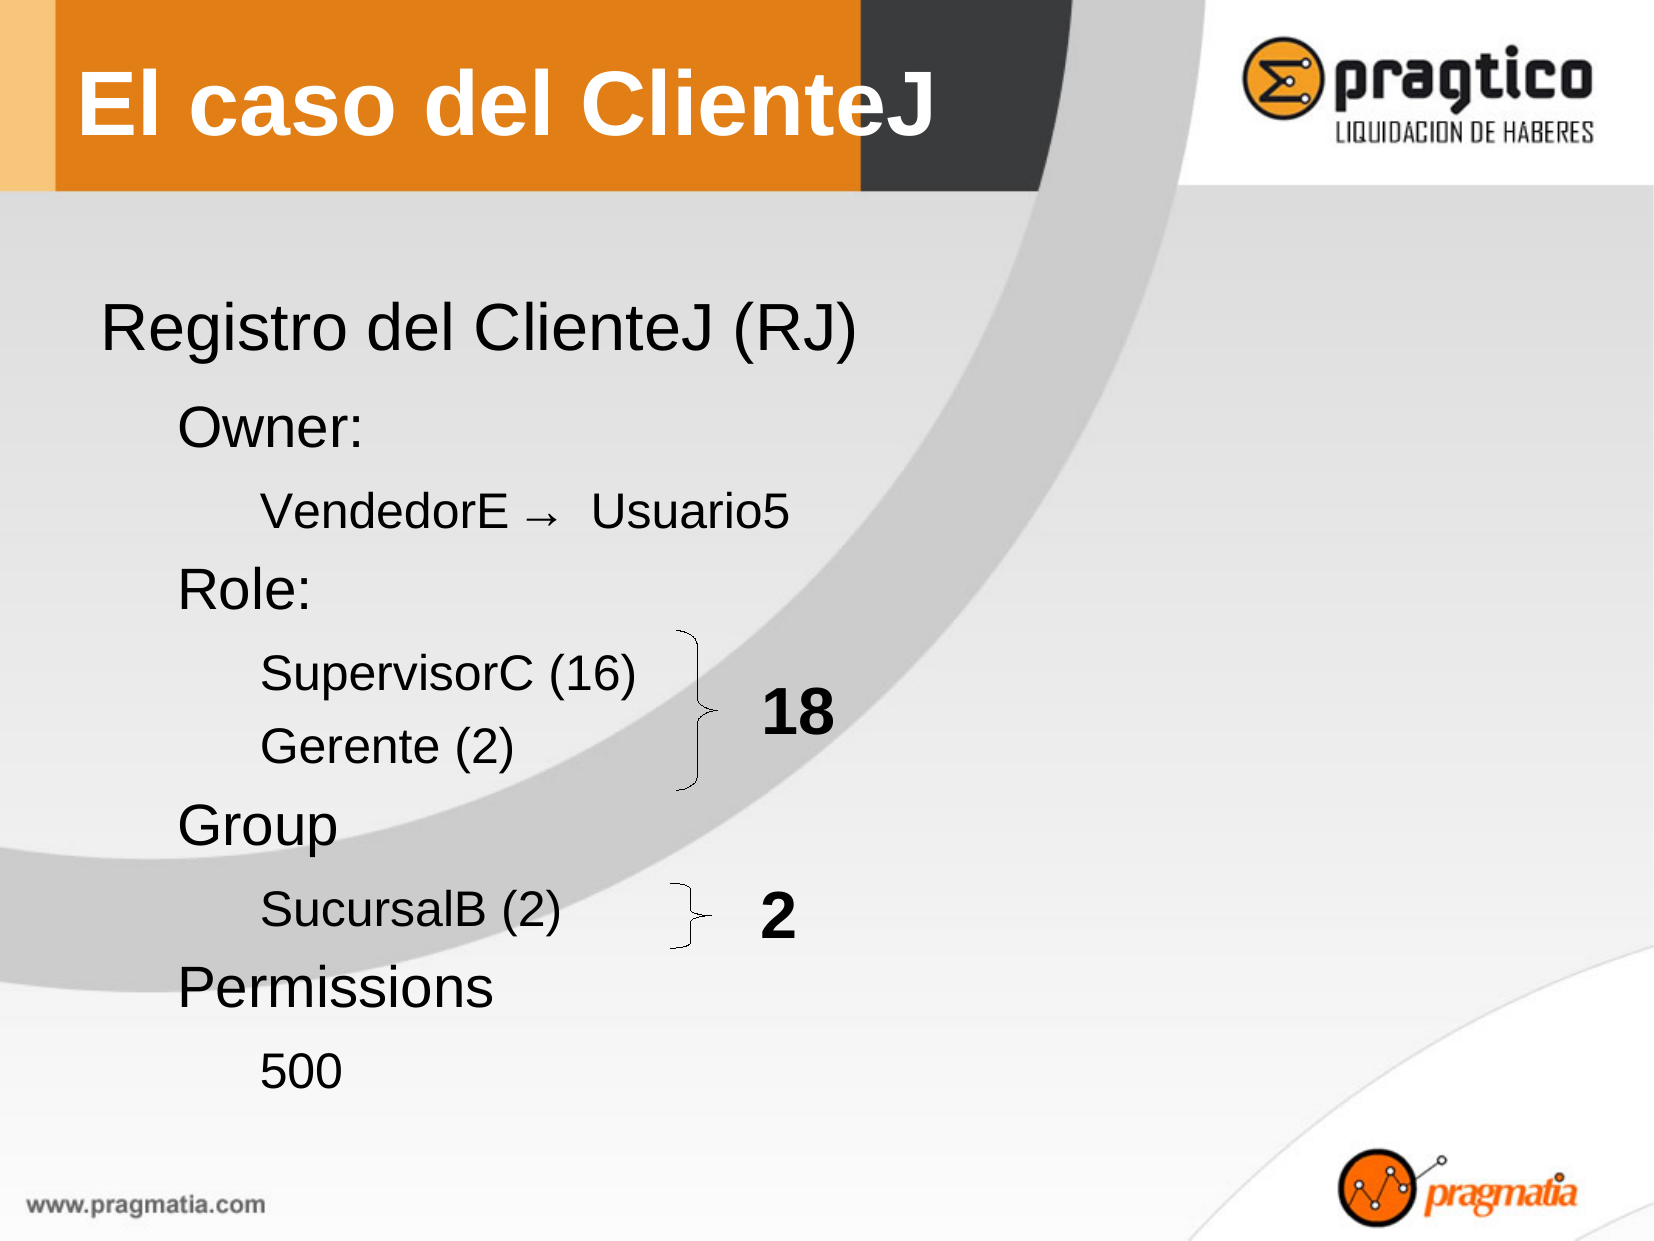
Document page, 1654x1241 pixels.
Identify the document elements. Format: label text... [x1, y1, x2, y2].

picture [0, 658, 1654, 1241]
chart [0, 594, 1654, 658]
list Registro del ClienteJ (RJ) Owner: VendedorE → Usuario5 Role: SupervisorC (16) Gerente (2) Group SucursalB (2) Permissions 500 [82, 290, 1571, 594]
title El caso del ClienteJ [76, 7, 1565, 200]
text_box 2 [746, 870, 959, 960]
text_box 18 [746, 666, 960, 757]
picture [0, 0, 1654, 594]
list Registro del ClienteJ (RJ) Owner: VendedorE → Usuario5 Role: SupervisorC (16) Gerente (2) Group SucursalB (2) Permissions 500 [82, 658, 1571, 1099]
